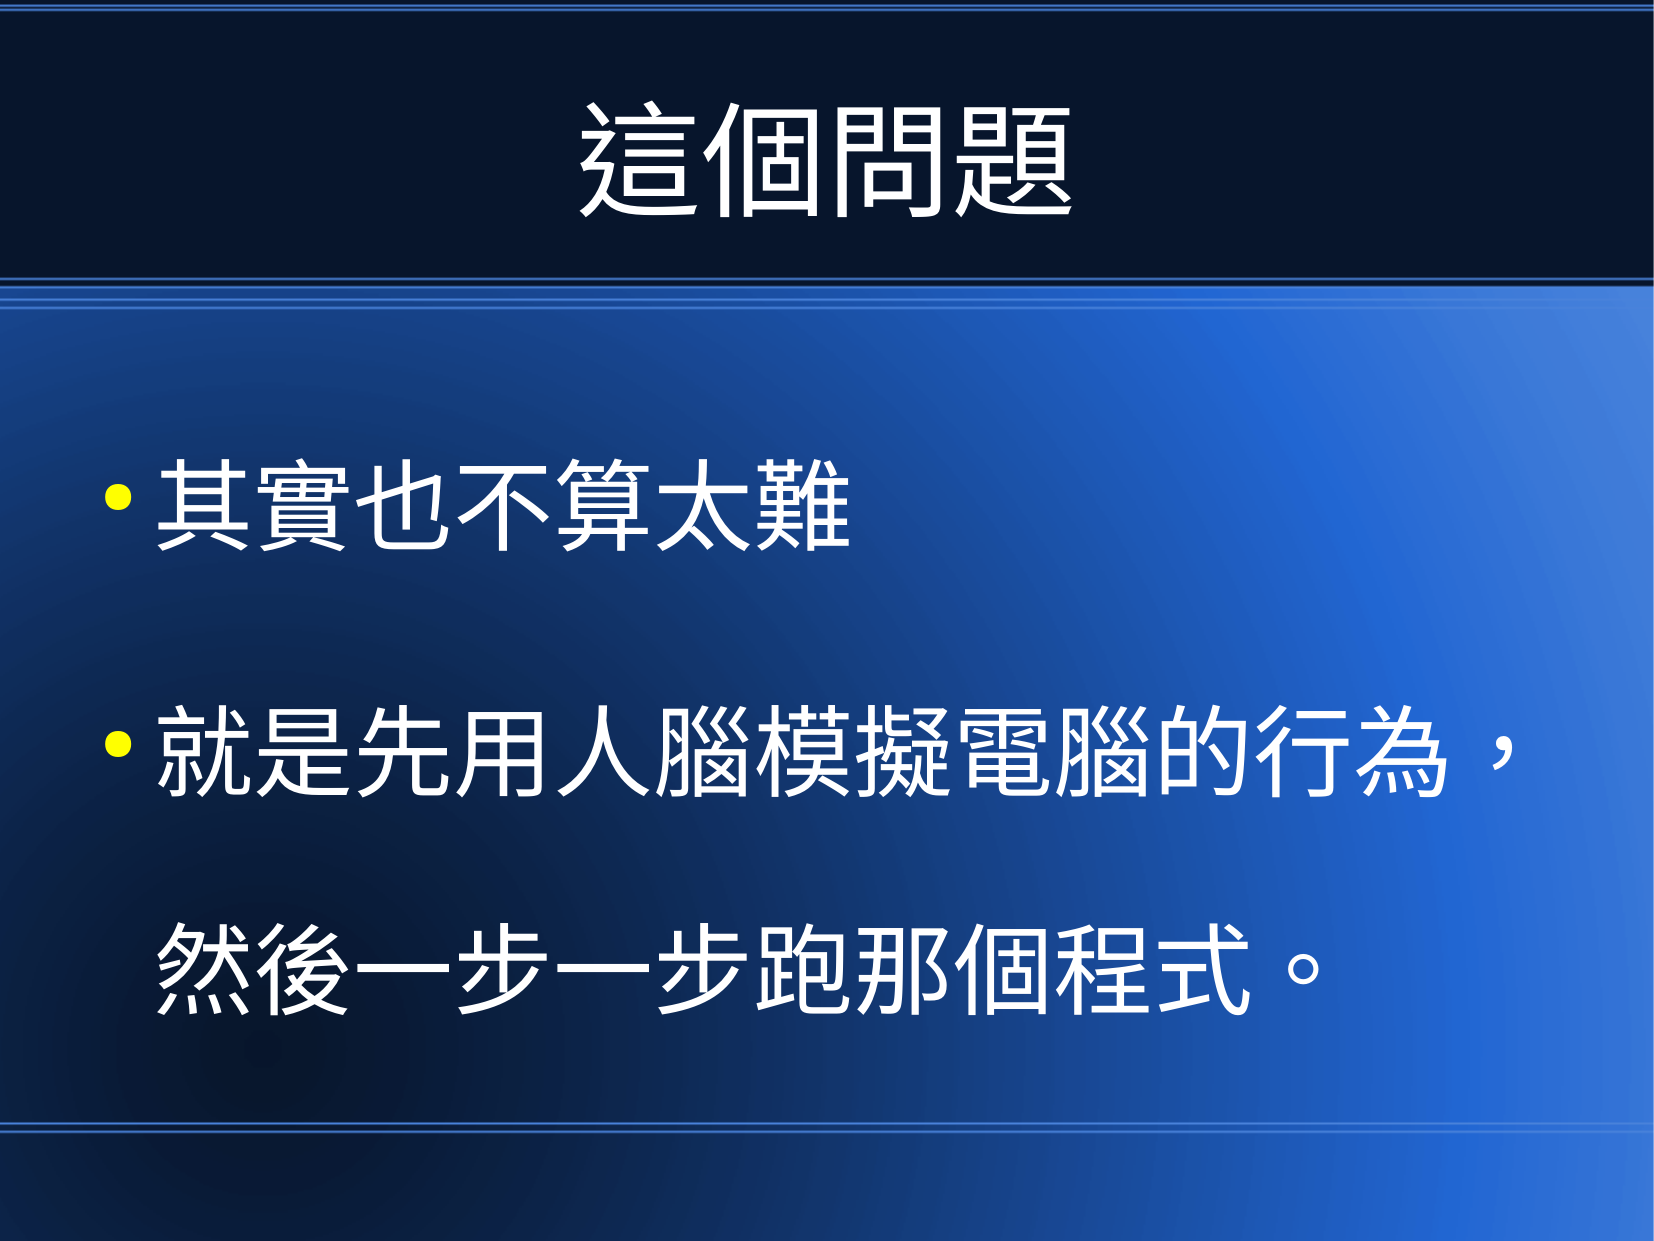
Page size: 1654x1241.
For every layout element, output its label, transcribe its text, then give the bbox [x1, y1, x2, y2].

list 其實也不算太難 就是先用人腦模擬電腦的行為，然後一步一步跑那個程式。 [82, 355, 1571, 1241]
title 這個問題 [82, 49, 1571, 257]
picture [0, 0, 1654, 1241]
